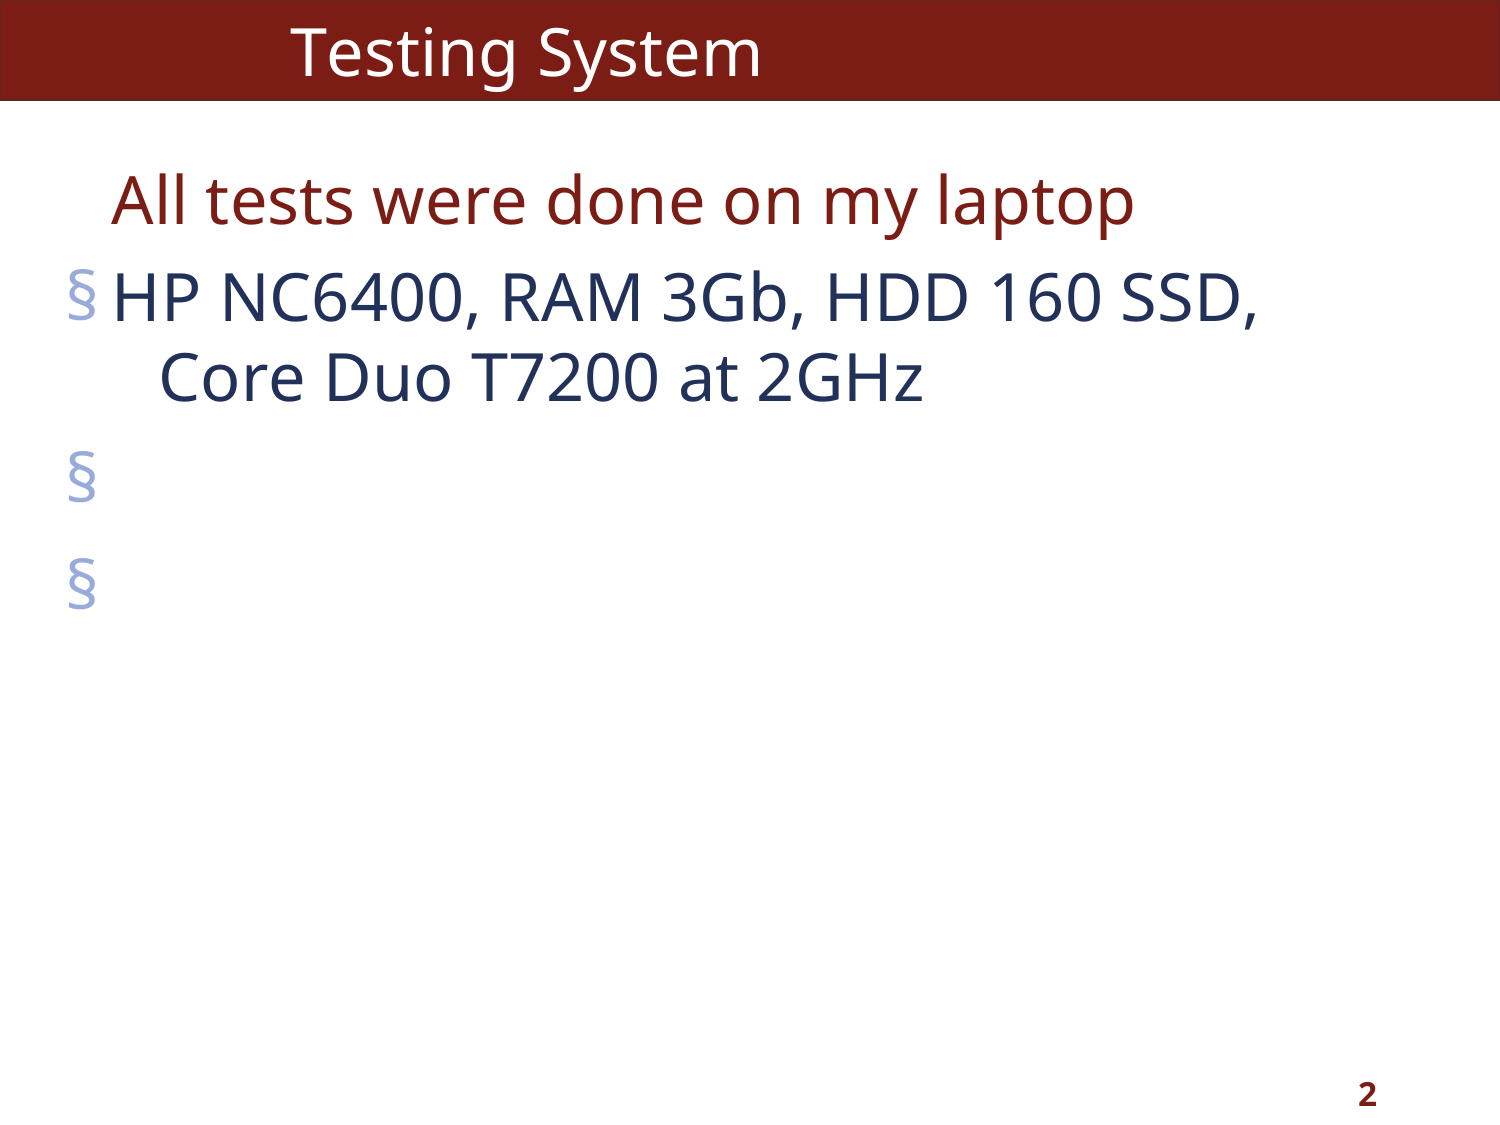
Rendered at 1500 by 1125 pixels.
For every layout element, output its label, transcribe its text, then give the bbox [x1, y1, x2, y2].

list All tests were done on my laptop HP NC6400, RAM 3Gb, HDD 160 SSD, Core Duo T7200 at 2GHz [50, 149, 1451, 1075]
text_box 2 [1342, 1065, 1493, 1116]
title Testing System [275, 0, 1500, 100]
